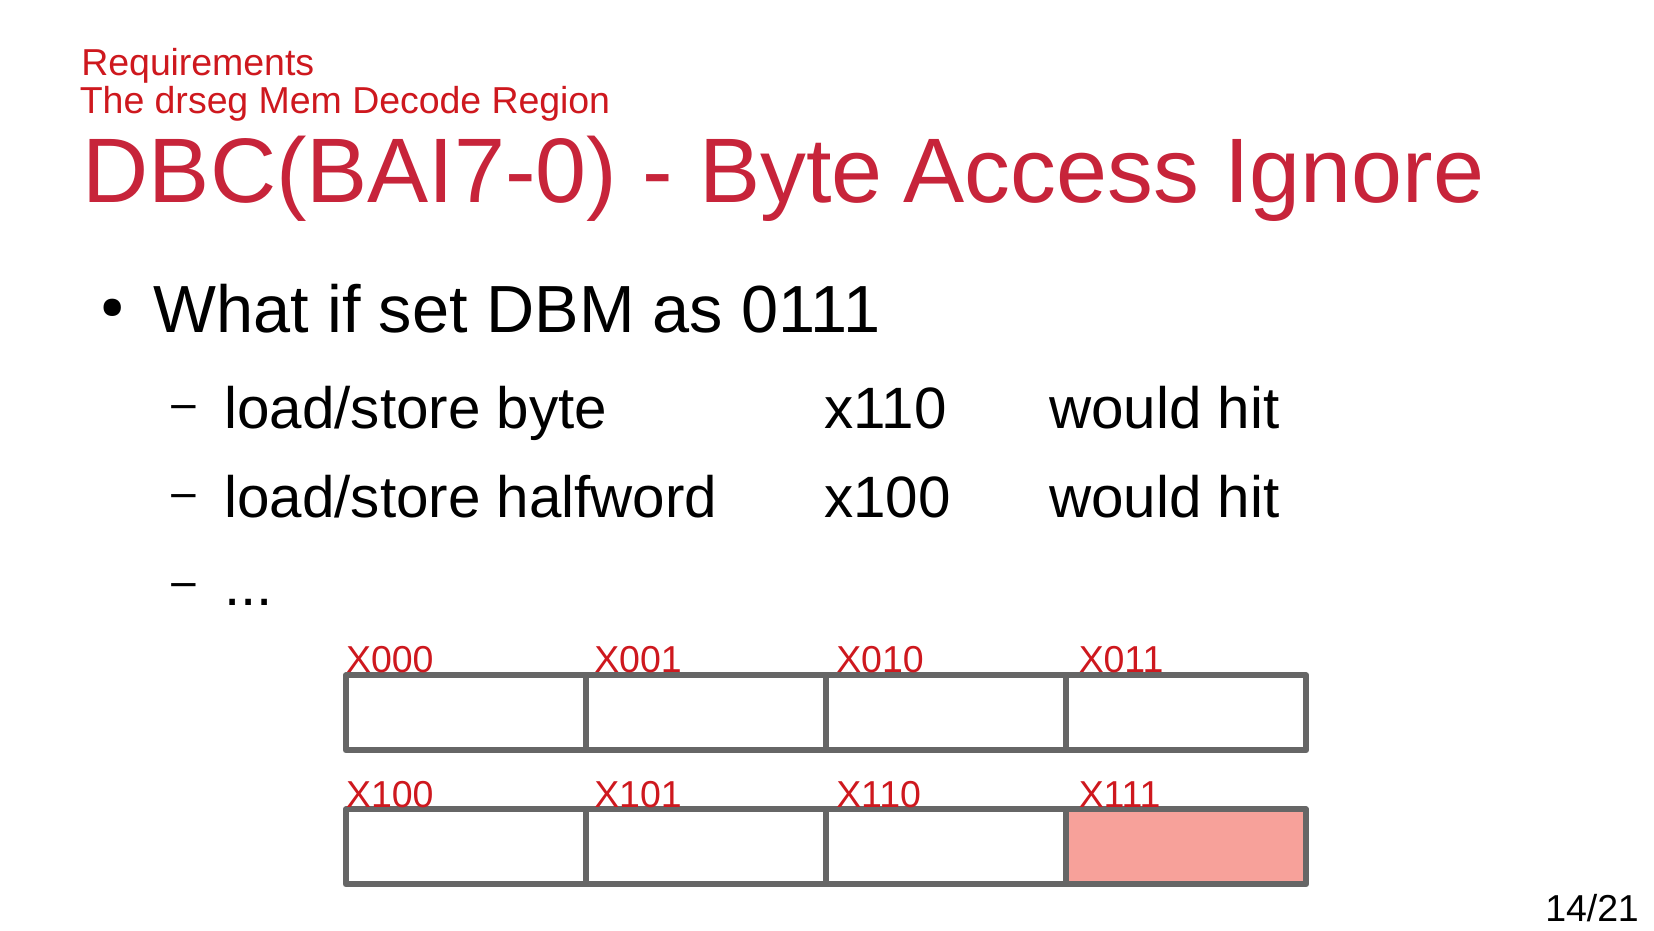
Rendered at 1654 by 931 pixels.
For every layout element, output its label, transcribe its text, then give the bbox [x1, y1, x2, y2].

text_box Requirements [66, 33, 329, 84]
text_box The drseg Mem Decode Region [64, 72, 631, 158]
text_box X111 [1063, 766, 1176, 817]
text_box X100 [331, 766, 449, 817]
text_box [1065, 809, 1306, 885]
text_box X101 [579, 766, 697, 817]
list What if set DBM as 0111 load/store byte x110 would hit load/store halfword x100 would hit ... [82, 271, 1571, 758]
text_box X110 [821, 766, 936, 817]
title DBC(BAI7-0) - Byte Access Ignore [82, 92, 1571, 249]
